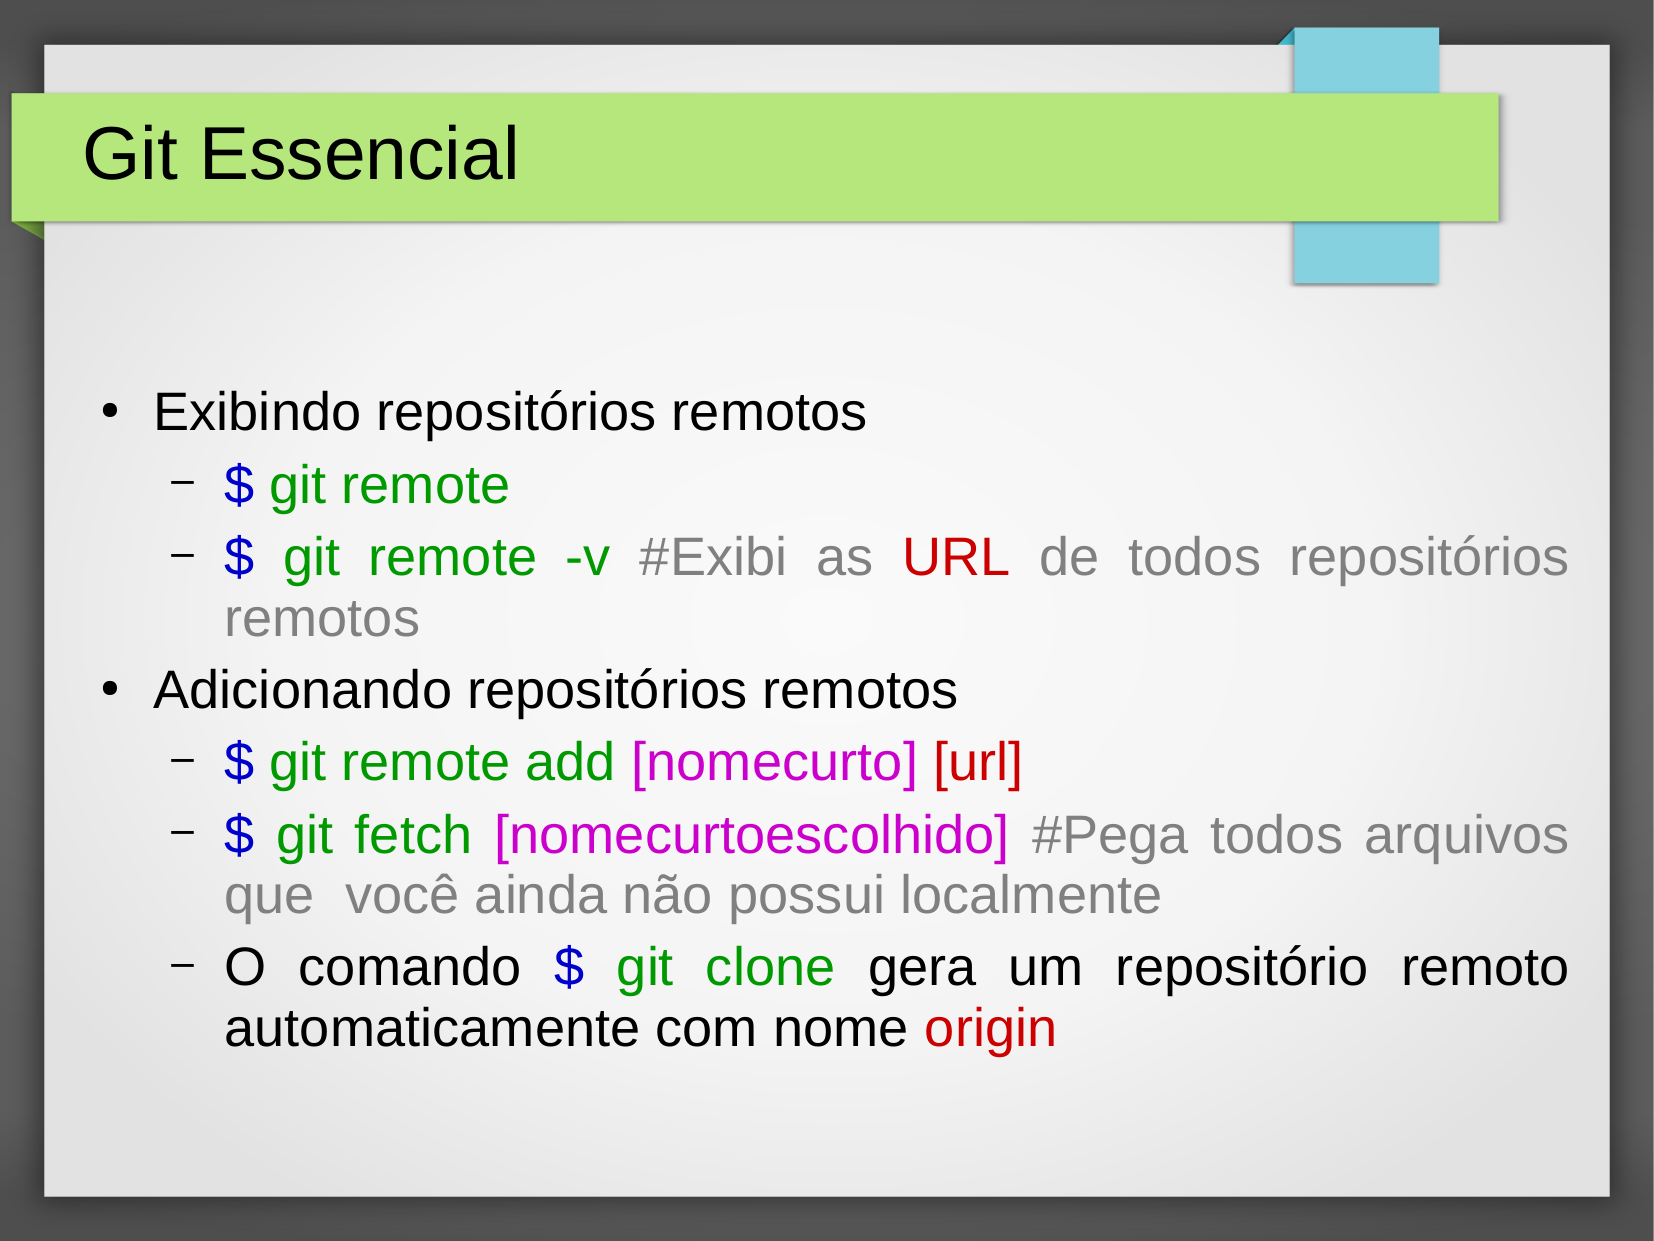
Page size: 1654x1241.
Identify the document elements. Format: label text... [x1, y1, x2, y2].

title Git Essencial [82, 94, 1264, 213]
list Exibindo repositórios remotos $ git remote $ git remote -v #Exibi as URL de todos repositórios remotos Adicionando repositórios remotos $ git remote add [nomecurto] [url] $ git fetch [nomecurtoescolhido] #Pega todos arquivos que você ainda não possui localmente O comando $ git clone gera um repositório remoto automaticamente com nome origin [82, 360, 1571, 1080]
picture [0, 0, 1654, 1241]
